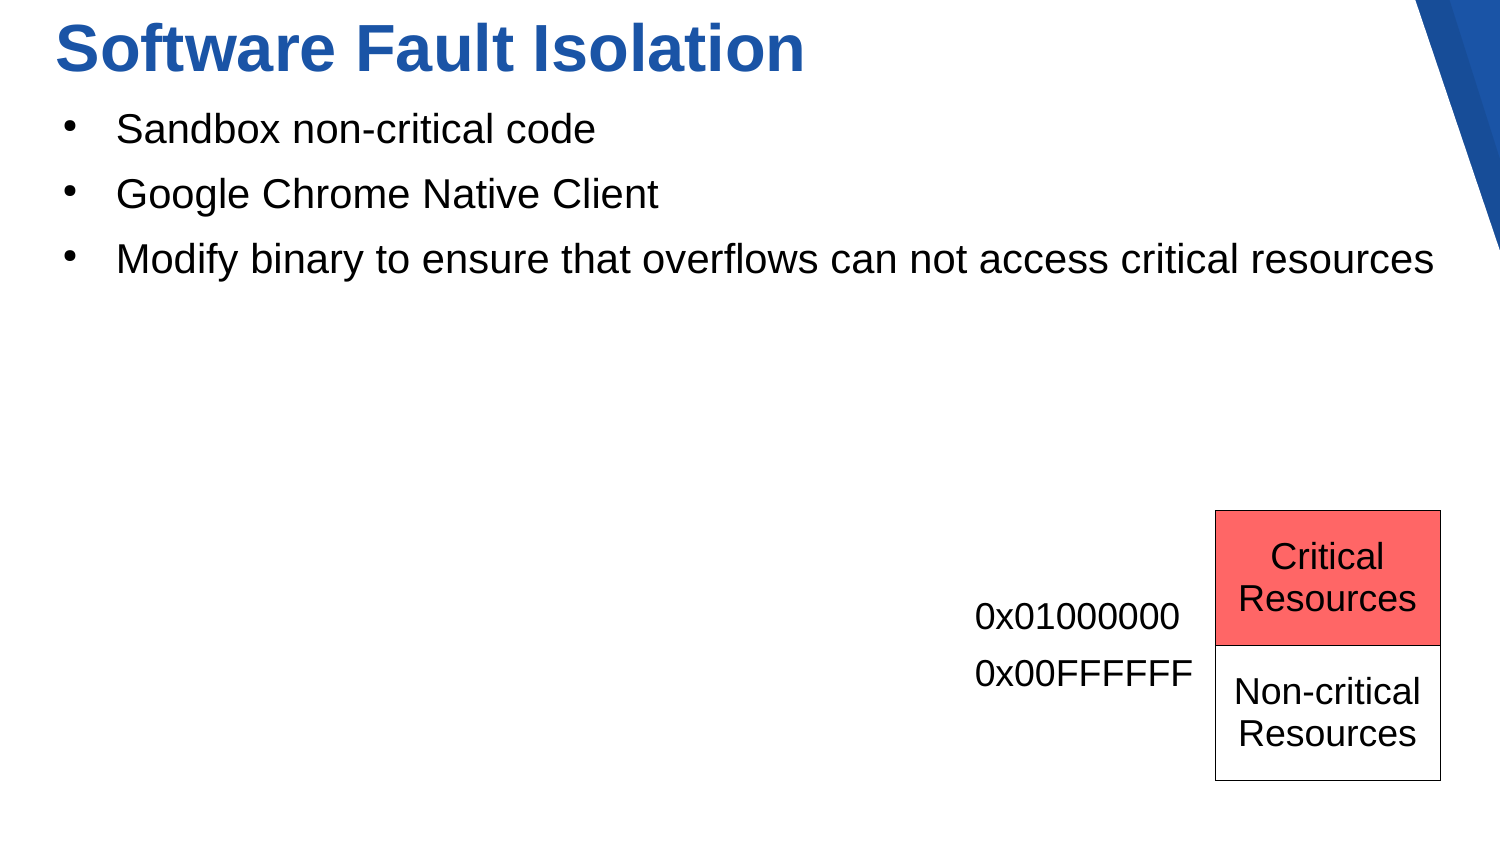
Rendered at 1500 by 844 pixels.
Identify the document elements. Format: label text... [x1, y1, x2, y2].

list Sandbox non-critical code Google Chrome Native Client Modify binary to ensure that overflows can not access critical resources [30, 87, 1486, 526]
text_box Non-critical Resources [1215, 646, 1441, 781]
title Software Fault Isolation [40, 32, 1366, 87]
text_box Critical Resources [1215, 510, 1441, 646]
text_box 0x01000000 [960, 588, 1196, 646]
text_box 0x00FFFFFF [960, 645, 1220, 702]
